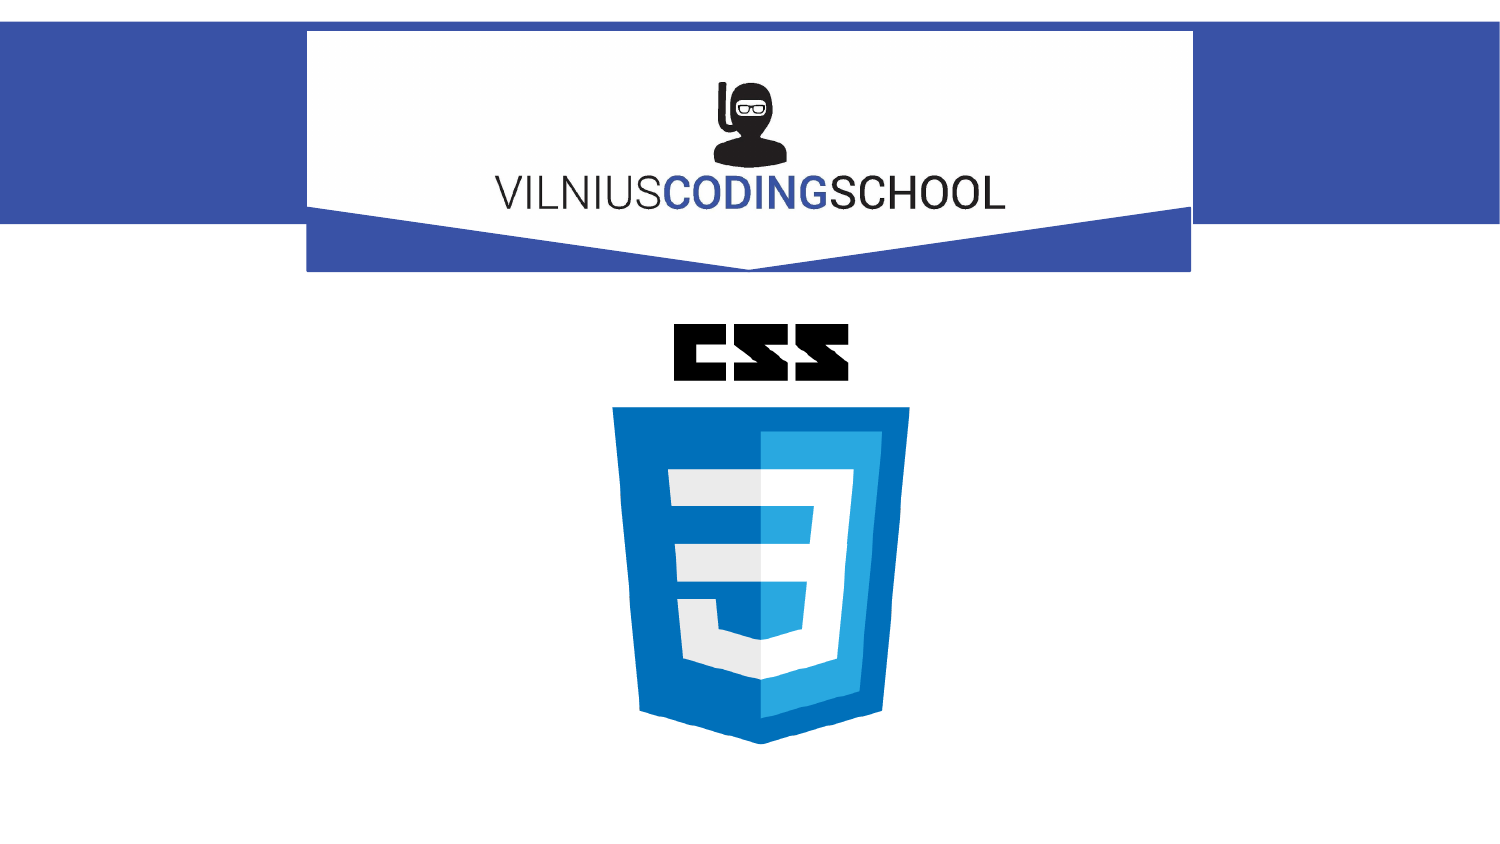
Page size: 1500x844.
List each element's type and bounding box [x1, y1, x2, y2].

picture [307, 31, 1193, 272]
text_box [307, 207, 1191, 272]
picture [611, 322, 910, 745]
